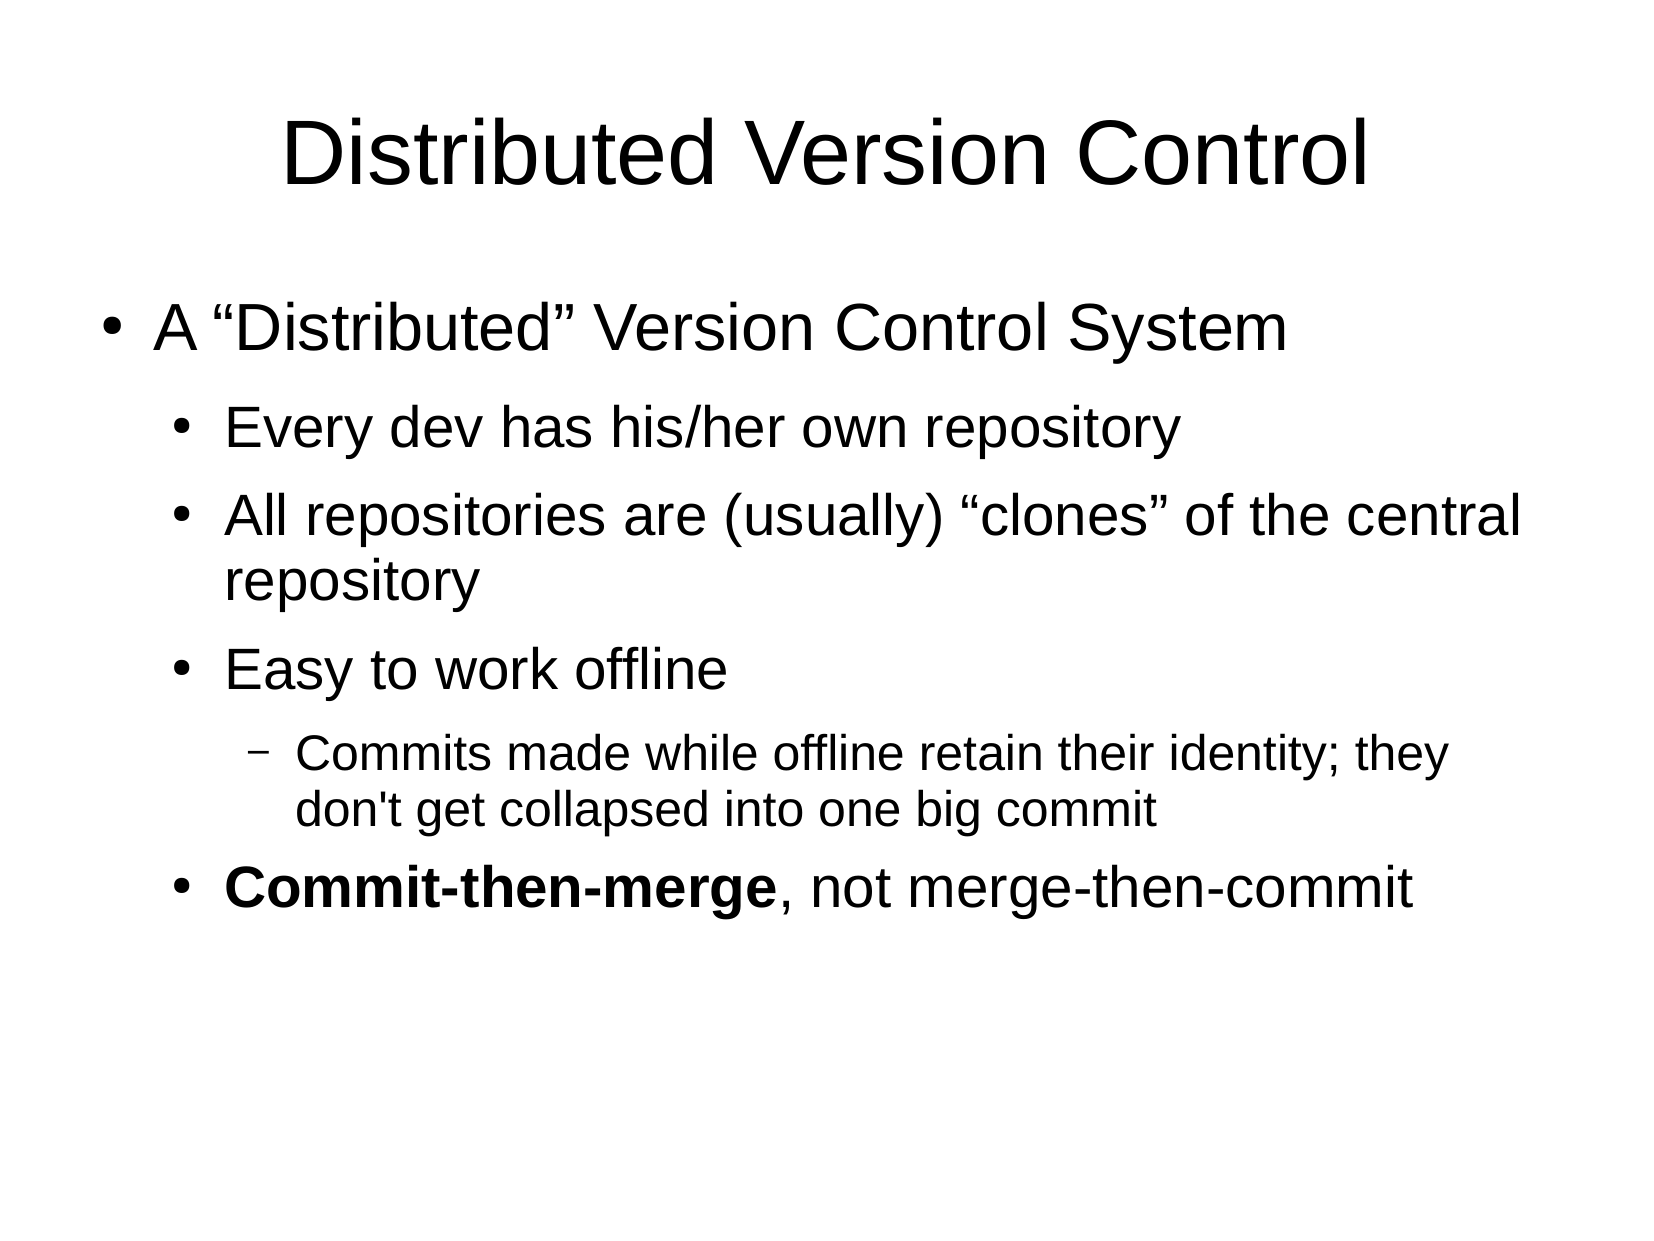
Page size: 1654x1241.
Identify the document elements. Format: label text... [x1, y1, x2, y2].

title Distributed Version Control [82, 56, 1571, 250]
list A “Distributed” Version Control System Every dev has his/her own repository All repositories are (usually) “clones” of the central repository Easy to work offline Commits made while offline retain their identity; they don't get collapsed into one big commit Commit-then-merge, not merge-then-commit [82, 290, 1571, 1109]
